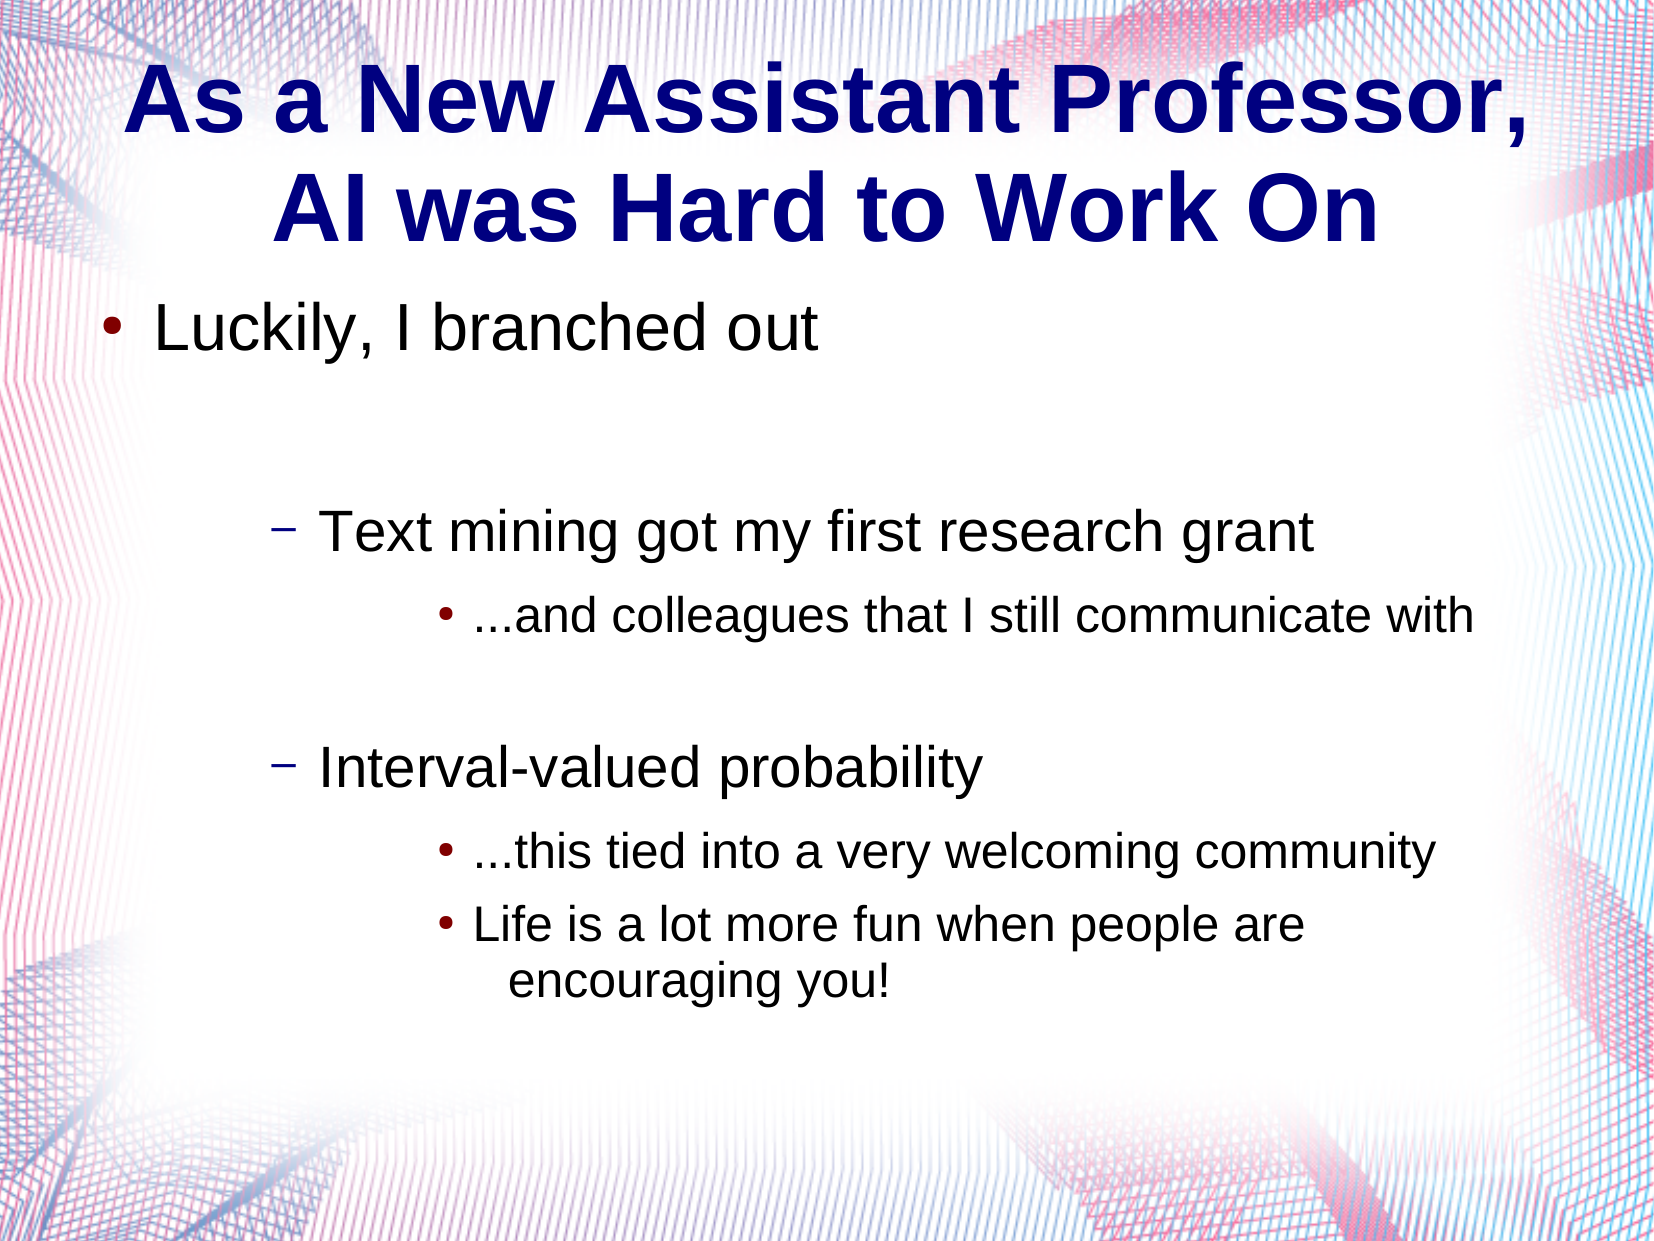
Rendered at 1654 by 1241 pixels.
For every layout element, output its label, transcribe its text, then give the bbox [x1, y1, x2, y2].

title As a New Assistant Professor, AI was Hard to Work On [82, 43, 1571, 263]
picture [0, 0, 1654, 1241]
list Luckily, I branched out Text mining got my first research grant ...and colleagues that I still communicate with Interval-valued probability ...this tied into a very welcoming community Life is a lot more fun when people are encouraging you! [82, 290, 1538, 1109]
